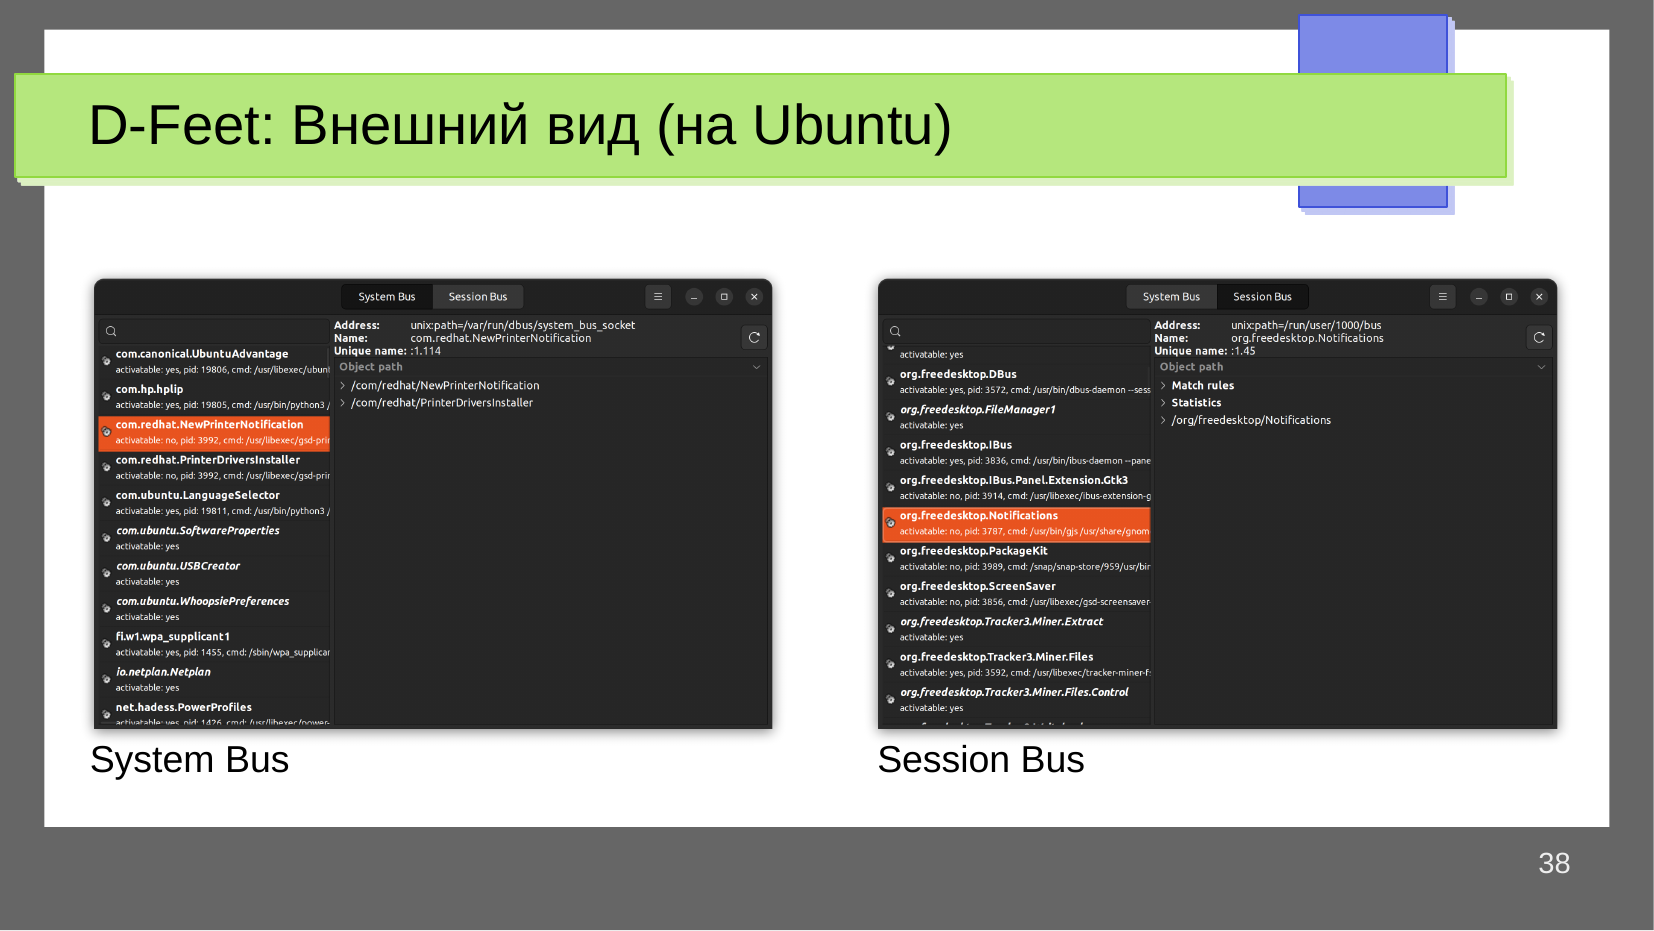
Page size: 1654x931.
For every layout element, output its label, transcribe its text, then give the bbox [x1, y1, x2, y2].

picture [75, 262, 791, 751]
text_box Session Bus [862, 730, 1576, 788]
text_box System Bus [75, 730, 638, 788]
picture [859, 262, 1576, 751]
title D-Feet: Внешний вид (на Ubuntu) [88, 73, 1506, 178]
